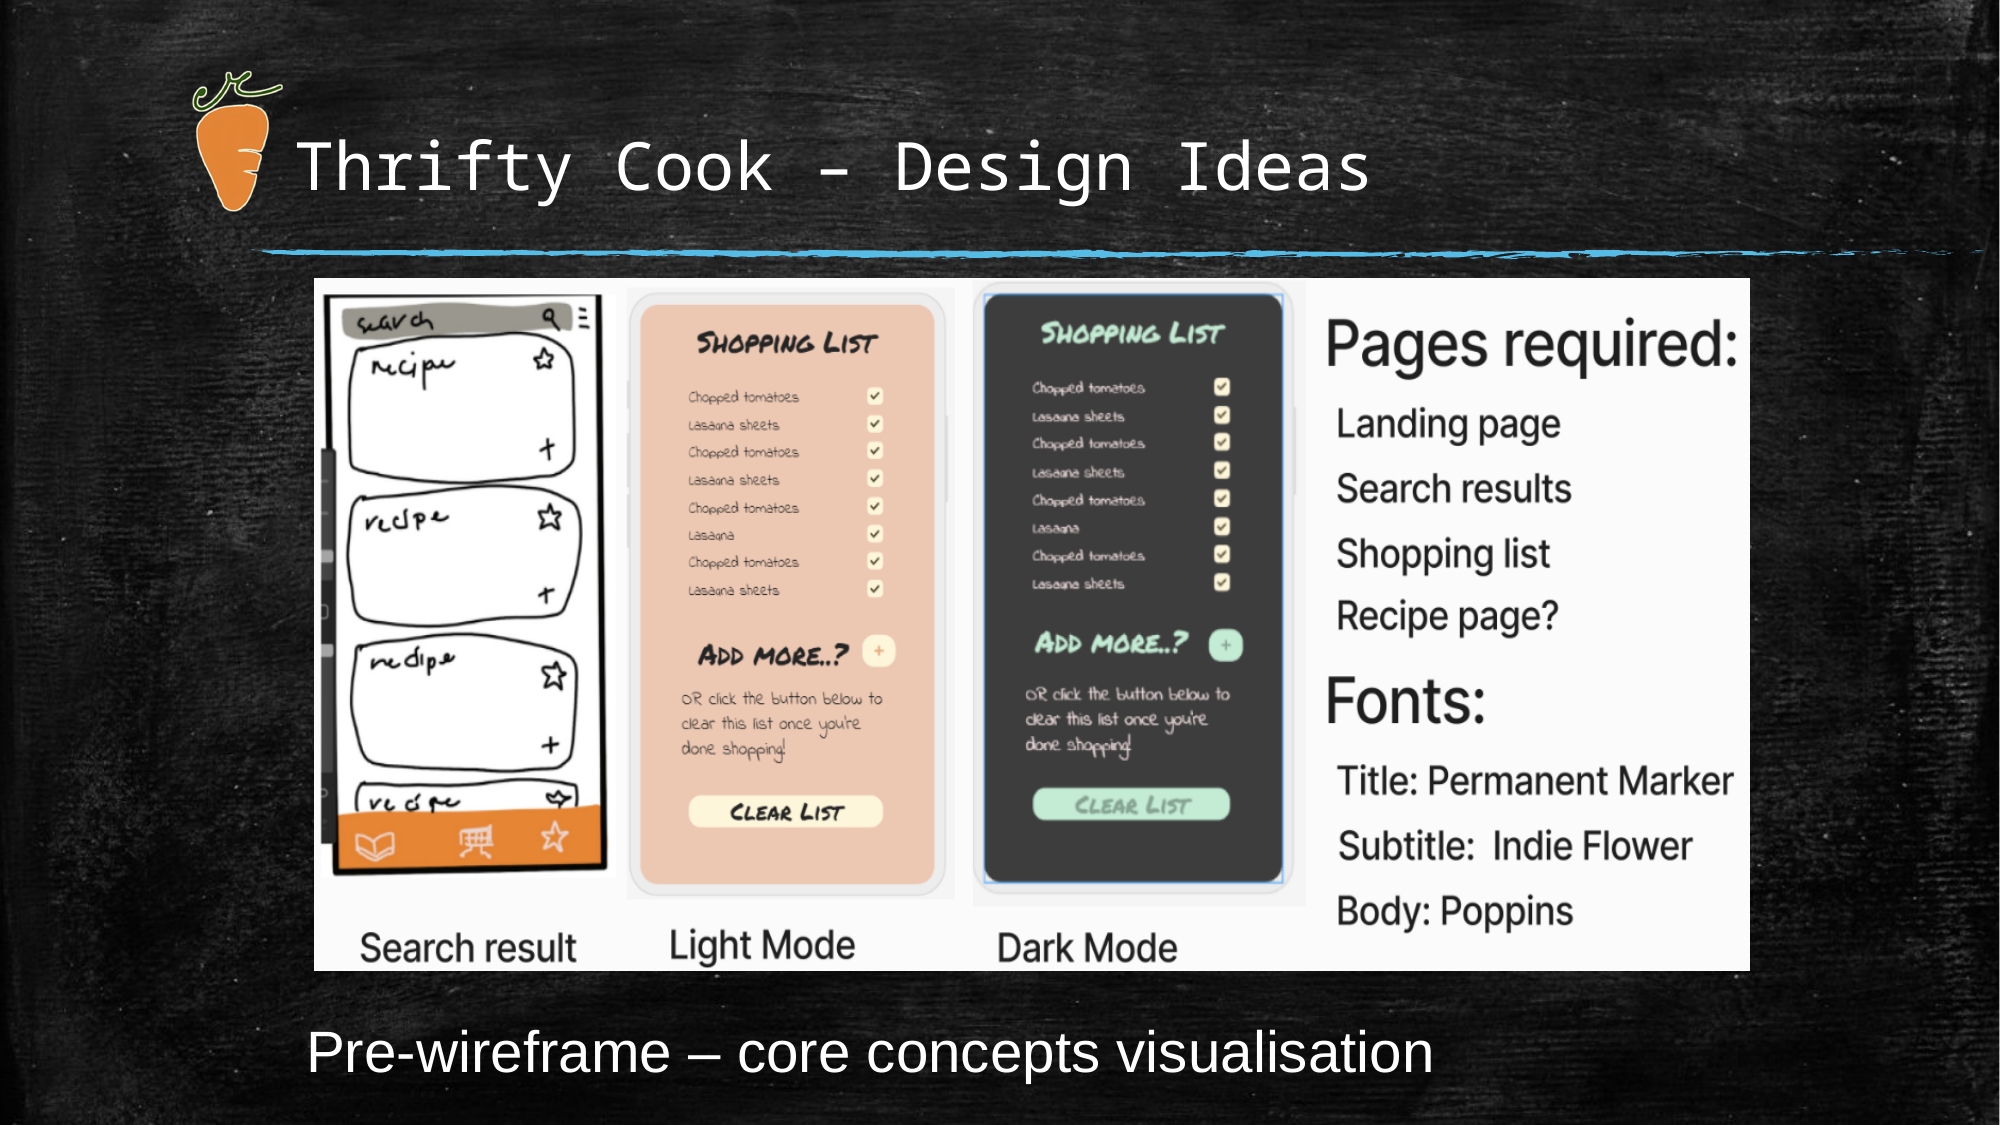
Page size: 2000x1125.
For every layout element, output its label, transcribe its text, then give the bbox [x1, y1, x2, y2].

title Thrifty Cook – Design Ideas [279, 45, 1750, 213]
text_box Pre-wireframe – core concepts visualisation [291, 1006, 1750, 1093]
picture [314, 278, 1750, 971]
picture [166, 69, 309, 213]
